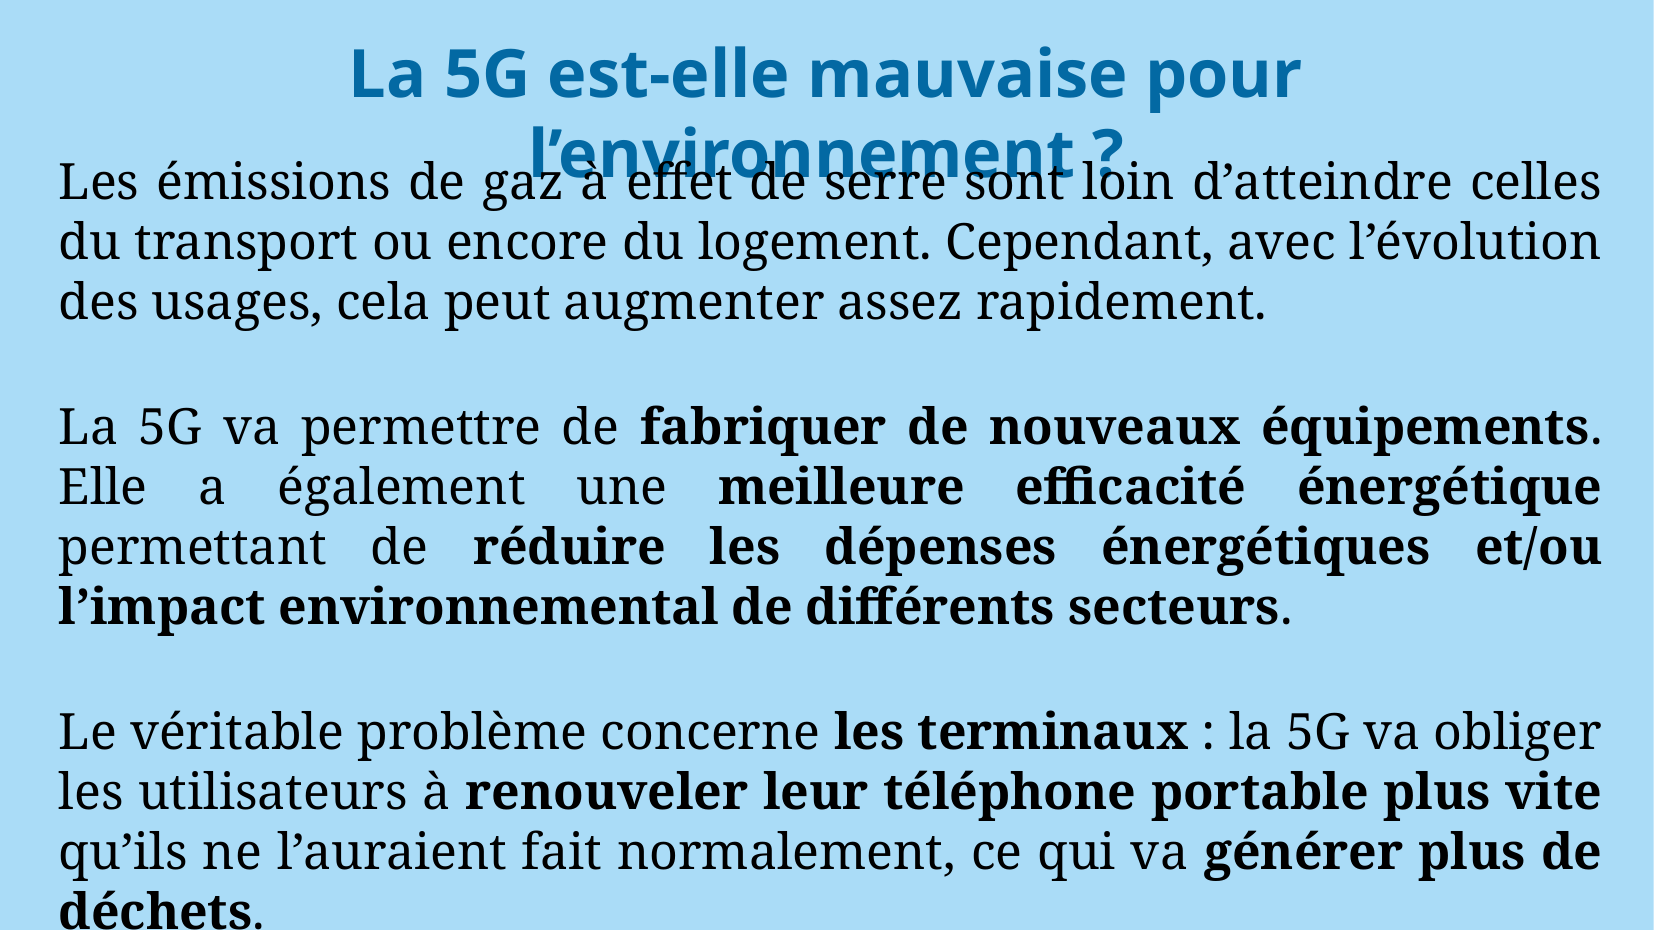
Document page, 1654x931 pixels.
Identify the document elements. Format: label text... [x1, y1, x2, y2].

title La 5G est-elle mauvaise pour l’environnement ? [54, 31, 1598, 134]
subtitle Les émissions de gaz à effet de serre sont loin d’atteindre celles du transport ou encore du logement. Cependant, avec l’évolution des usages, cela peut augmenter assez rapidement. La 5G va permettre de fabriquer de nouveaux équipements. Elle a également une meilleure efficacité énergétique permettant de réduire les dépenses énergétiques et/ou l’impact environnemental de différents secteurs. Le véritable problème concerne les terminaux : la 5G va obliger les utilisateurs à renouveler leur téléphone portable plus vite qu’ils ne l’auraient fait normalement, ce qui va générer plus de déchets. [59, 149, 1603, 768]
